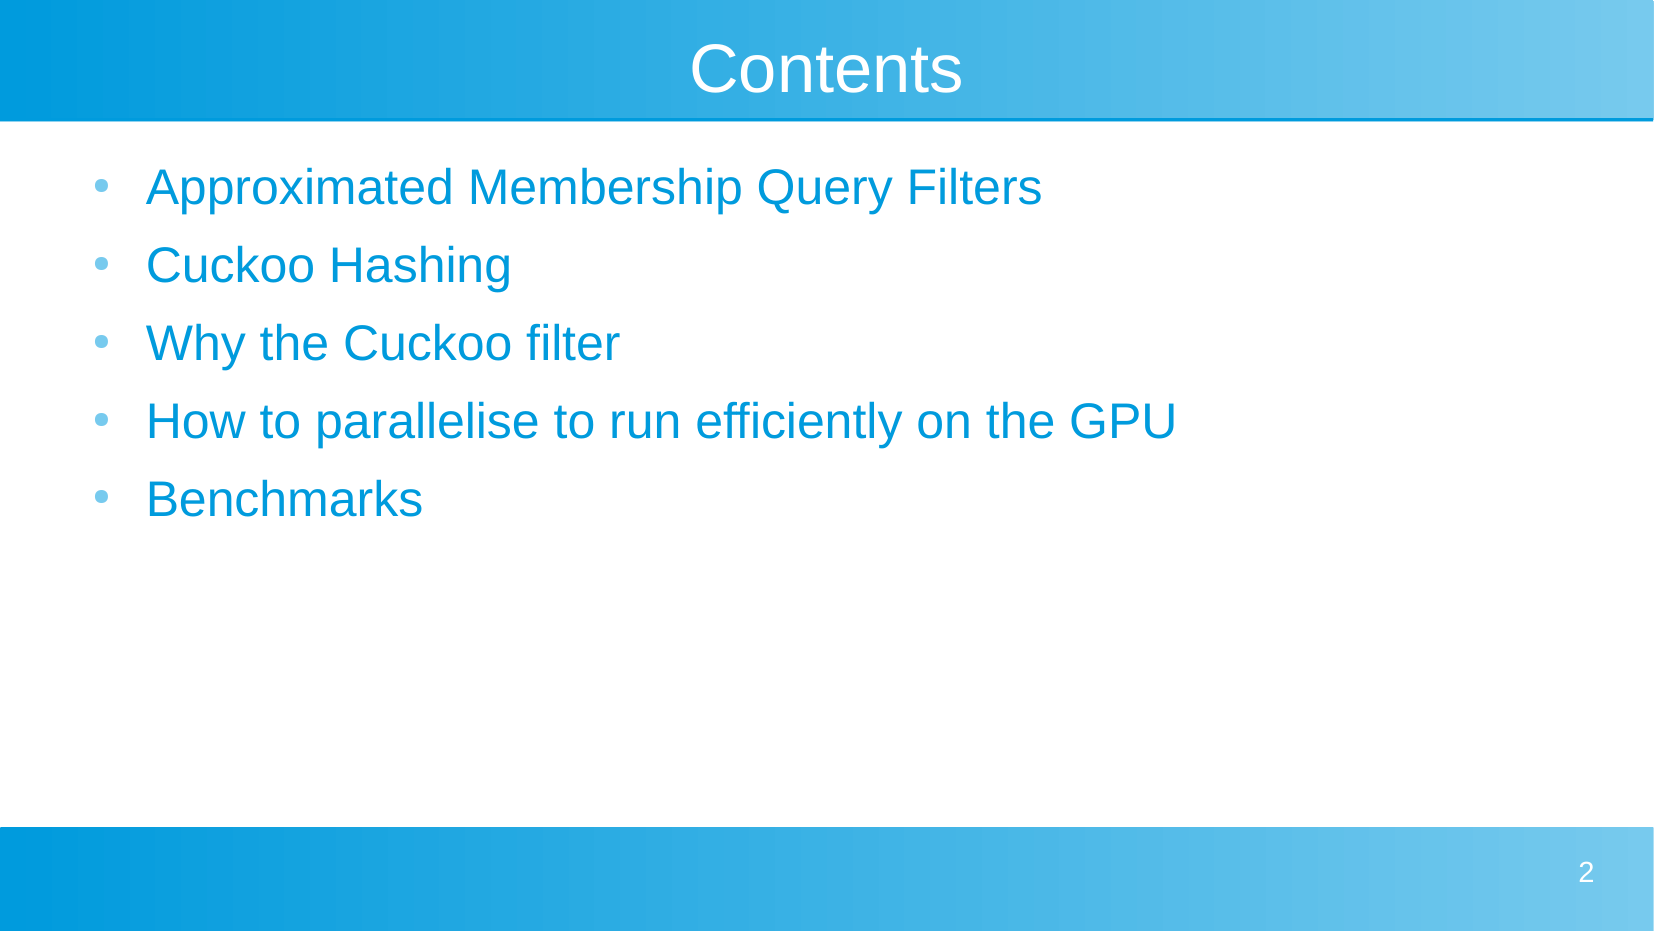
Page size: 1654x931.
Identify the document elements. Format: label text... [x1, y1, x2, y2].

title Contents [59, 29, 1595, 108]
list Approximated Membership Query Filters Cuckoo Hashing Why the Cuckoo filter How to parallelise to run efficiently on the GPU Benchmarks [75, 159, 1611, 751]
